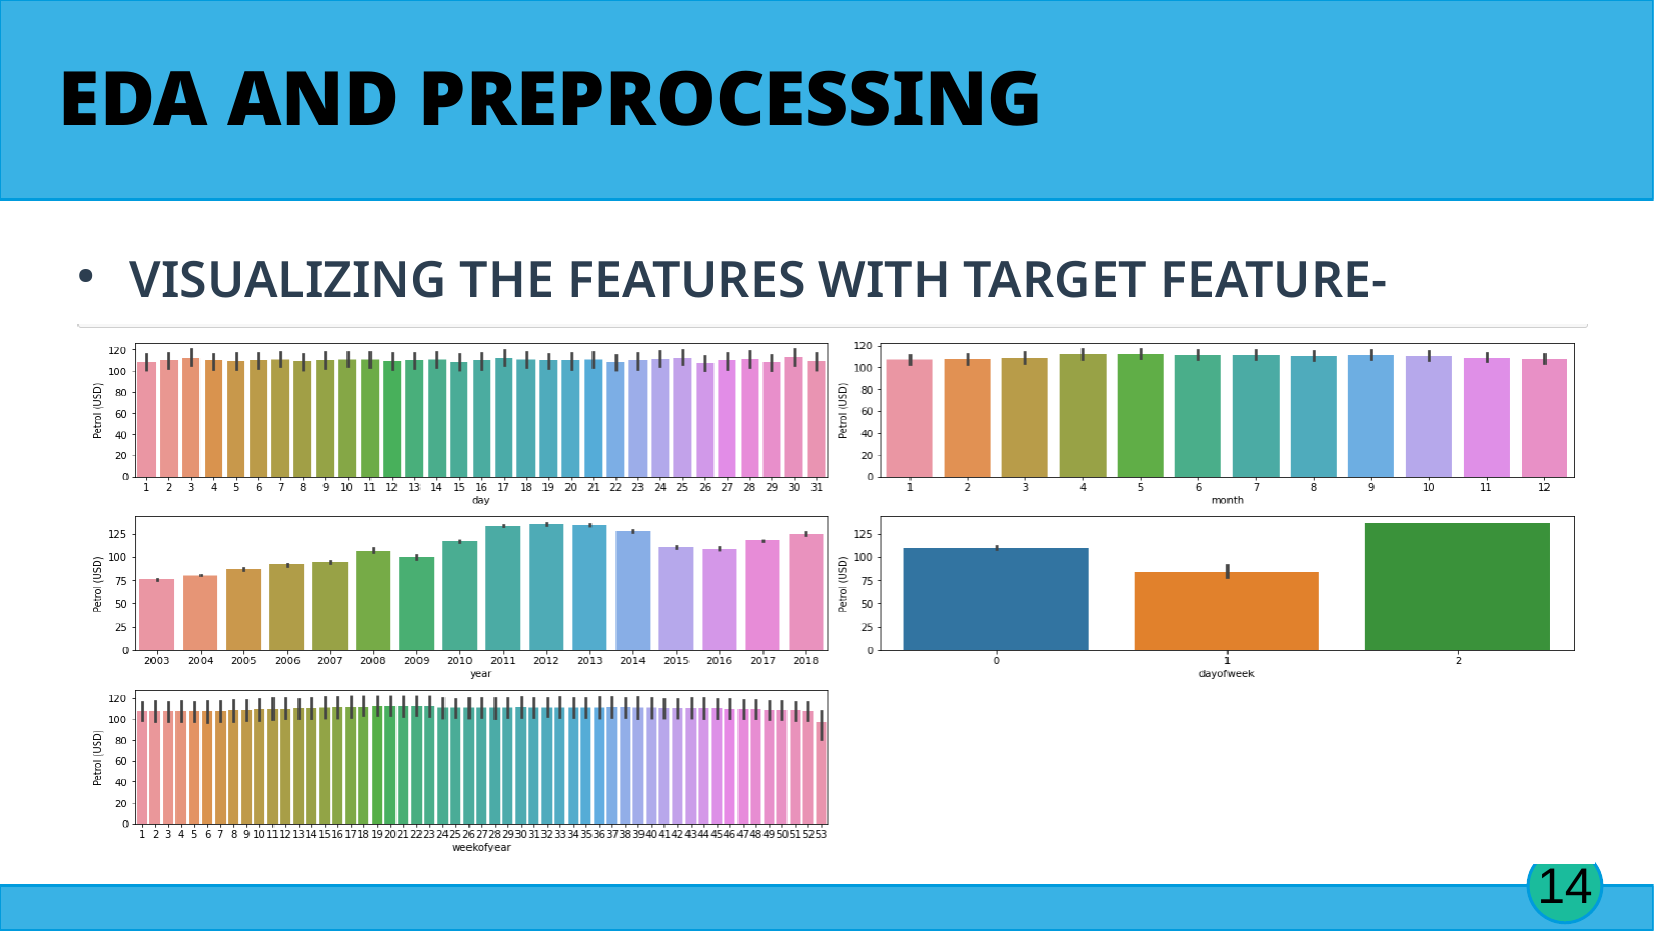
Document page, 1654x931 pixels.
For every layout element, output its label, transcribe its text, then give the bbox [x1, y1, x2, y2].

title EDA AND PREPROCESSING [59, 37, 1595, 155]
picture [54, 324, 1596, 864]
list VISUALIZING THE FEATURES WITH TARGET FEATURE-PETROL(USD) [59, 243, 1595, 324]
